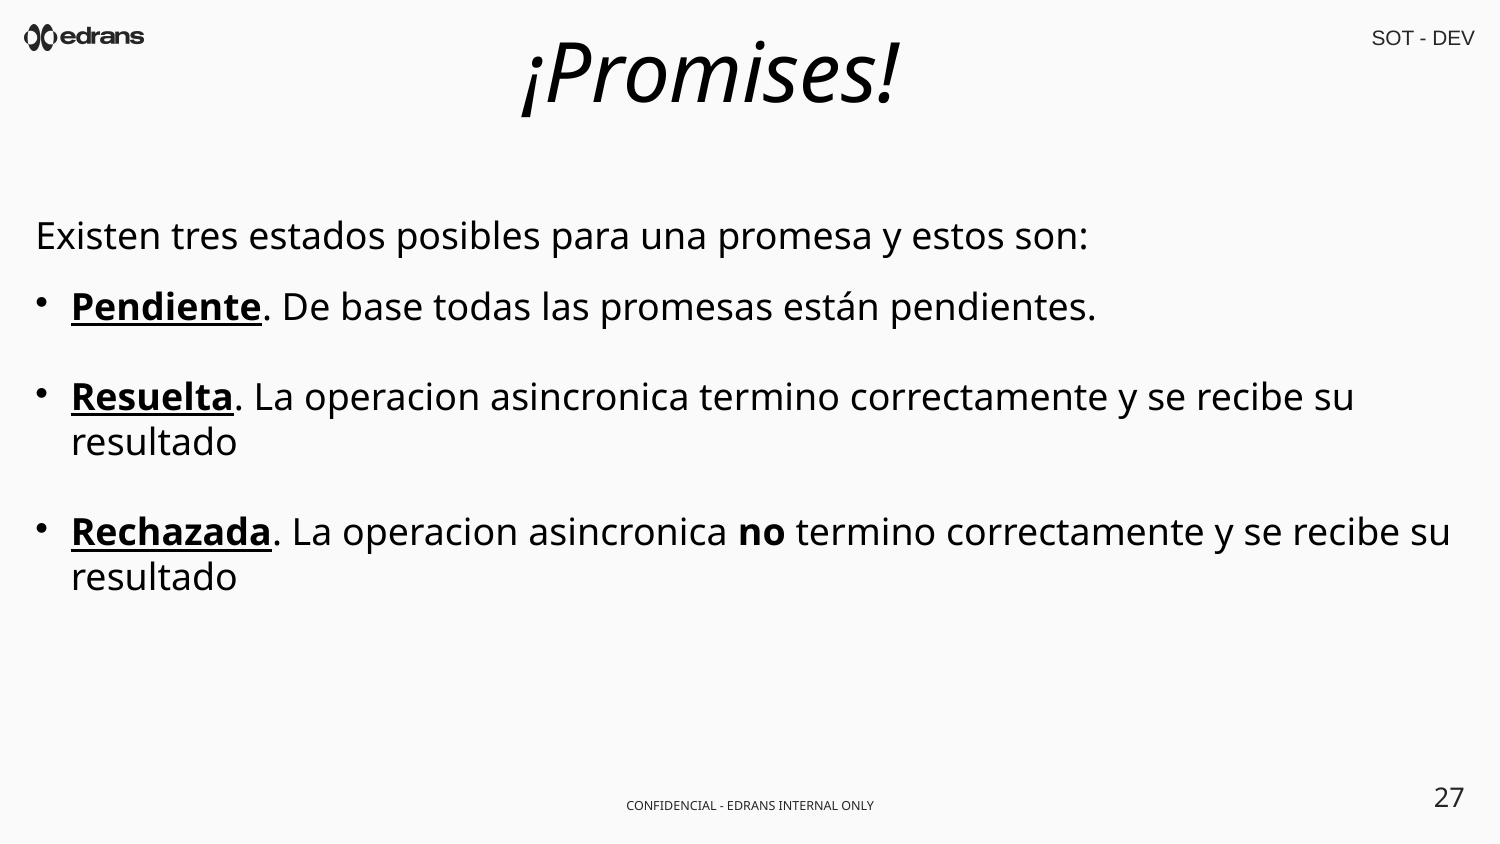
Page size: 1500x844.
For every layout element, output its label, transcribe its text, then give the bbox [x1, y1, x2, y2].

picture [24, 24, 144, 51]
slide_number <número> [1389, 764, 1480, 830]
text_box ¡Promises! [507, 11, 982, 124]
text_box SOT - DEV [1266, 24, 1475, 51]
text_box CONFIDENCIAL - EDRANS INTERNAL ONLY [613, 797, 887, 814]
text_box Existen tres estados posibles para una promesa y estos son: Pendiente. De base todas las promesas están pendientes. Resuelta. La operacion asincronica termino correctamente y se recibe su resultado Rechazada. La operacion asincronica no termino correctamente y se recibe su resultado [35, 212, 1500, 700]
